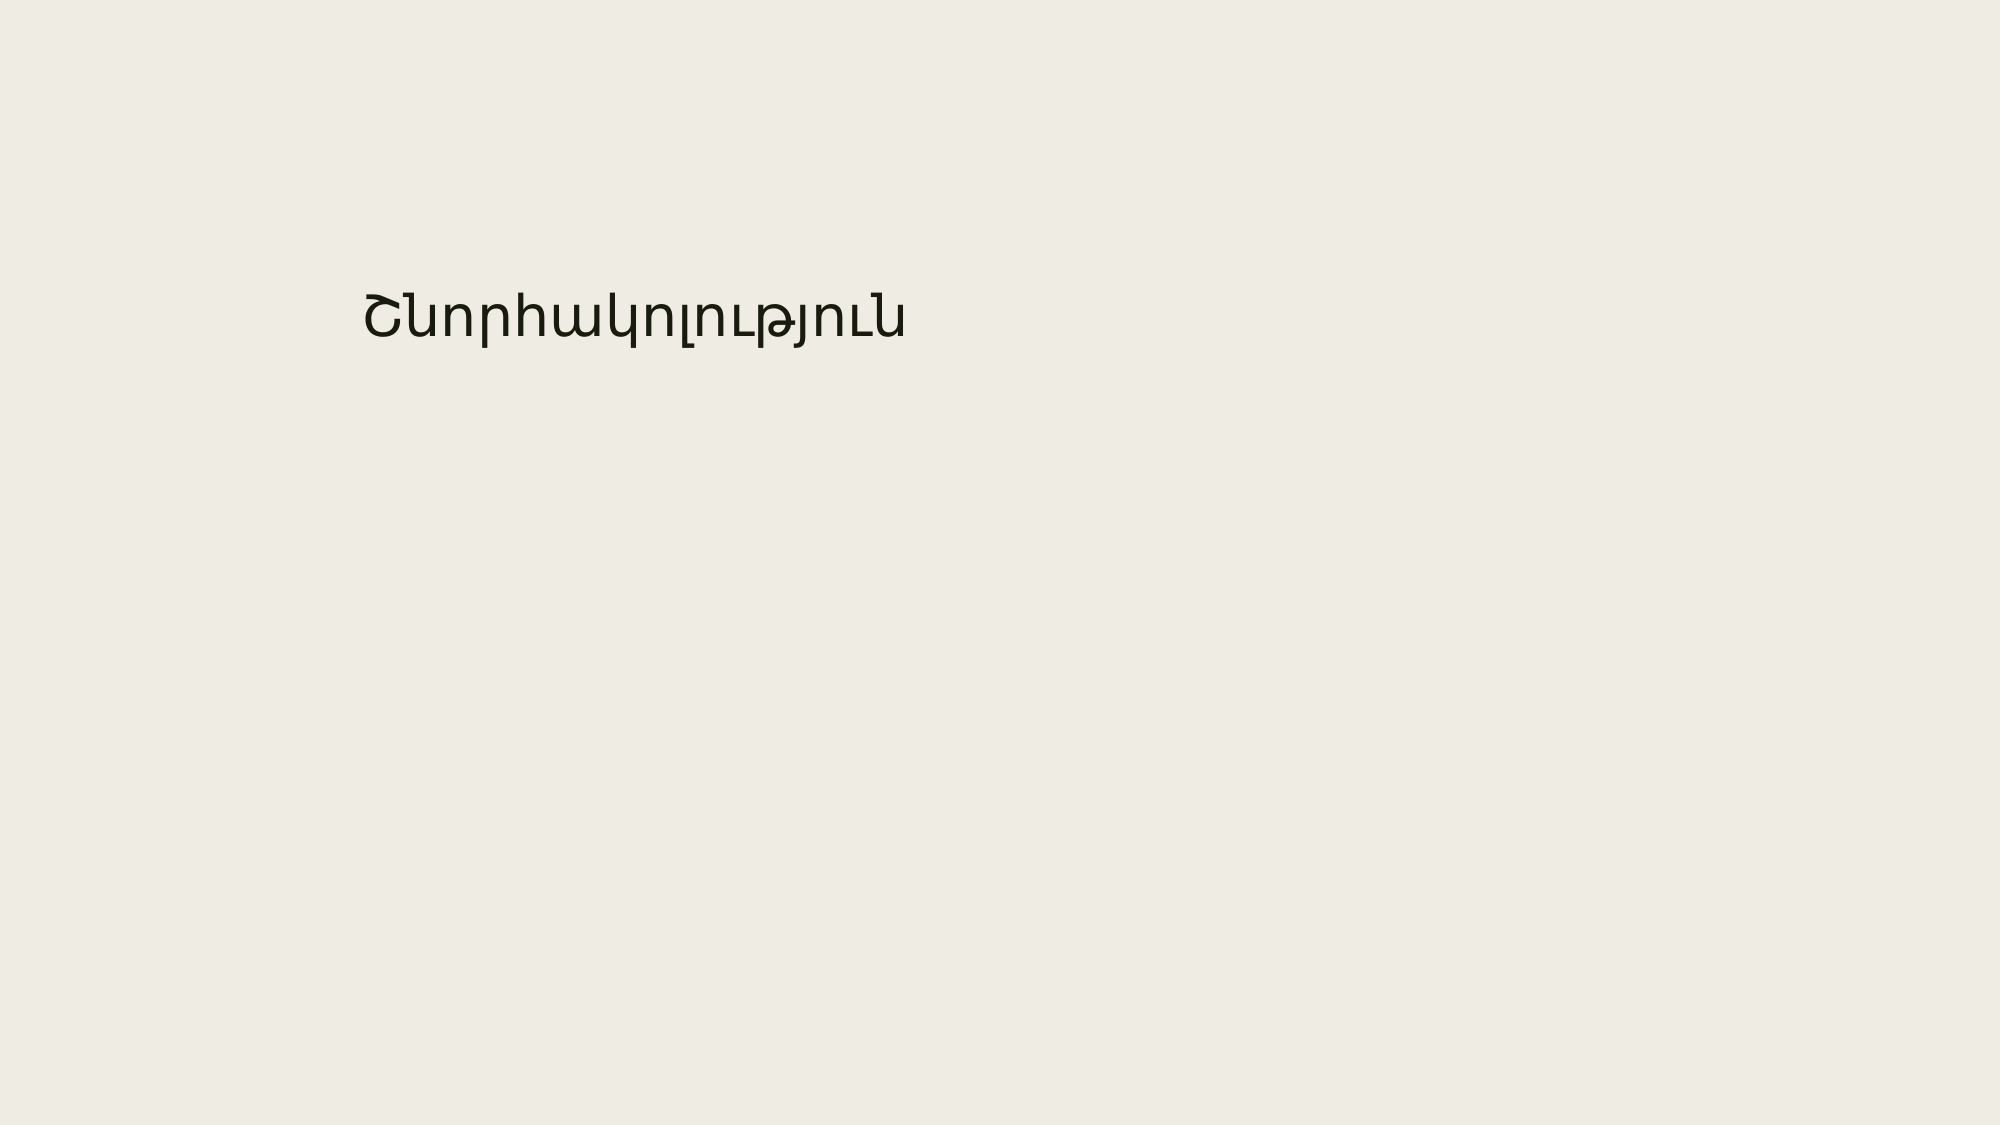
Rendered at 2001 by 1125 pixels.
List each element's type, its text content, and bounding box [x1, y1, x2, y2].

title Շնորհակոլություն [225, 112, 1801, 357]
